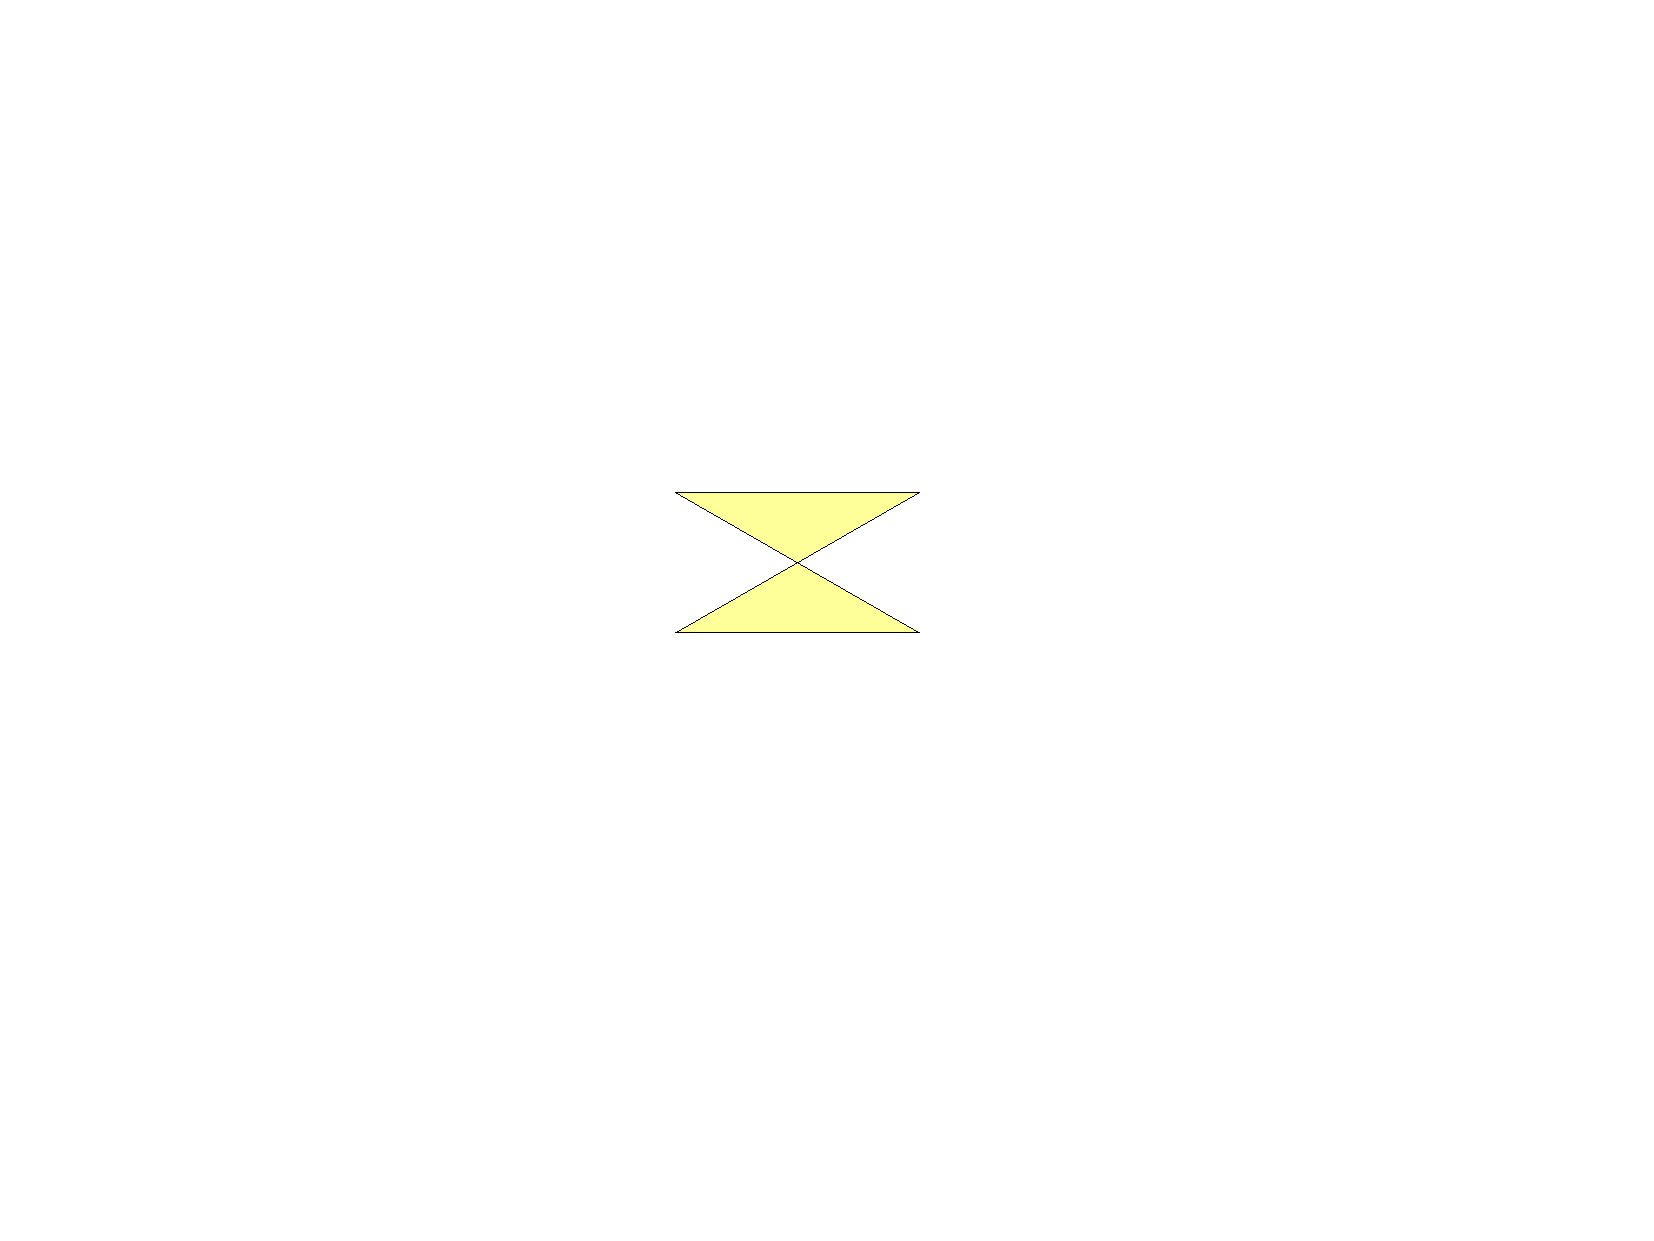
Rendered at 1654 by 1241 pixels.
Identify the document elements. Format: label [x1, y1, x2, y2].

text_box [675, 492, 920, 633]
